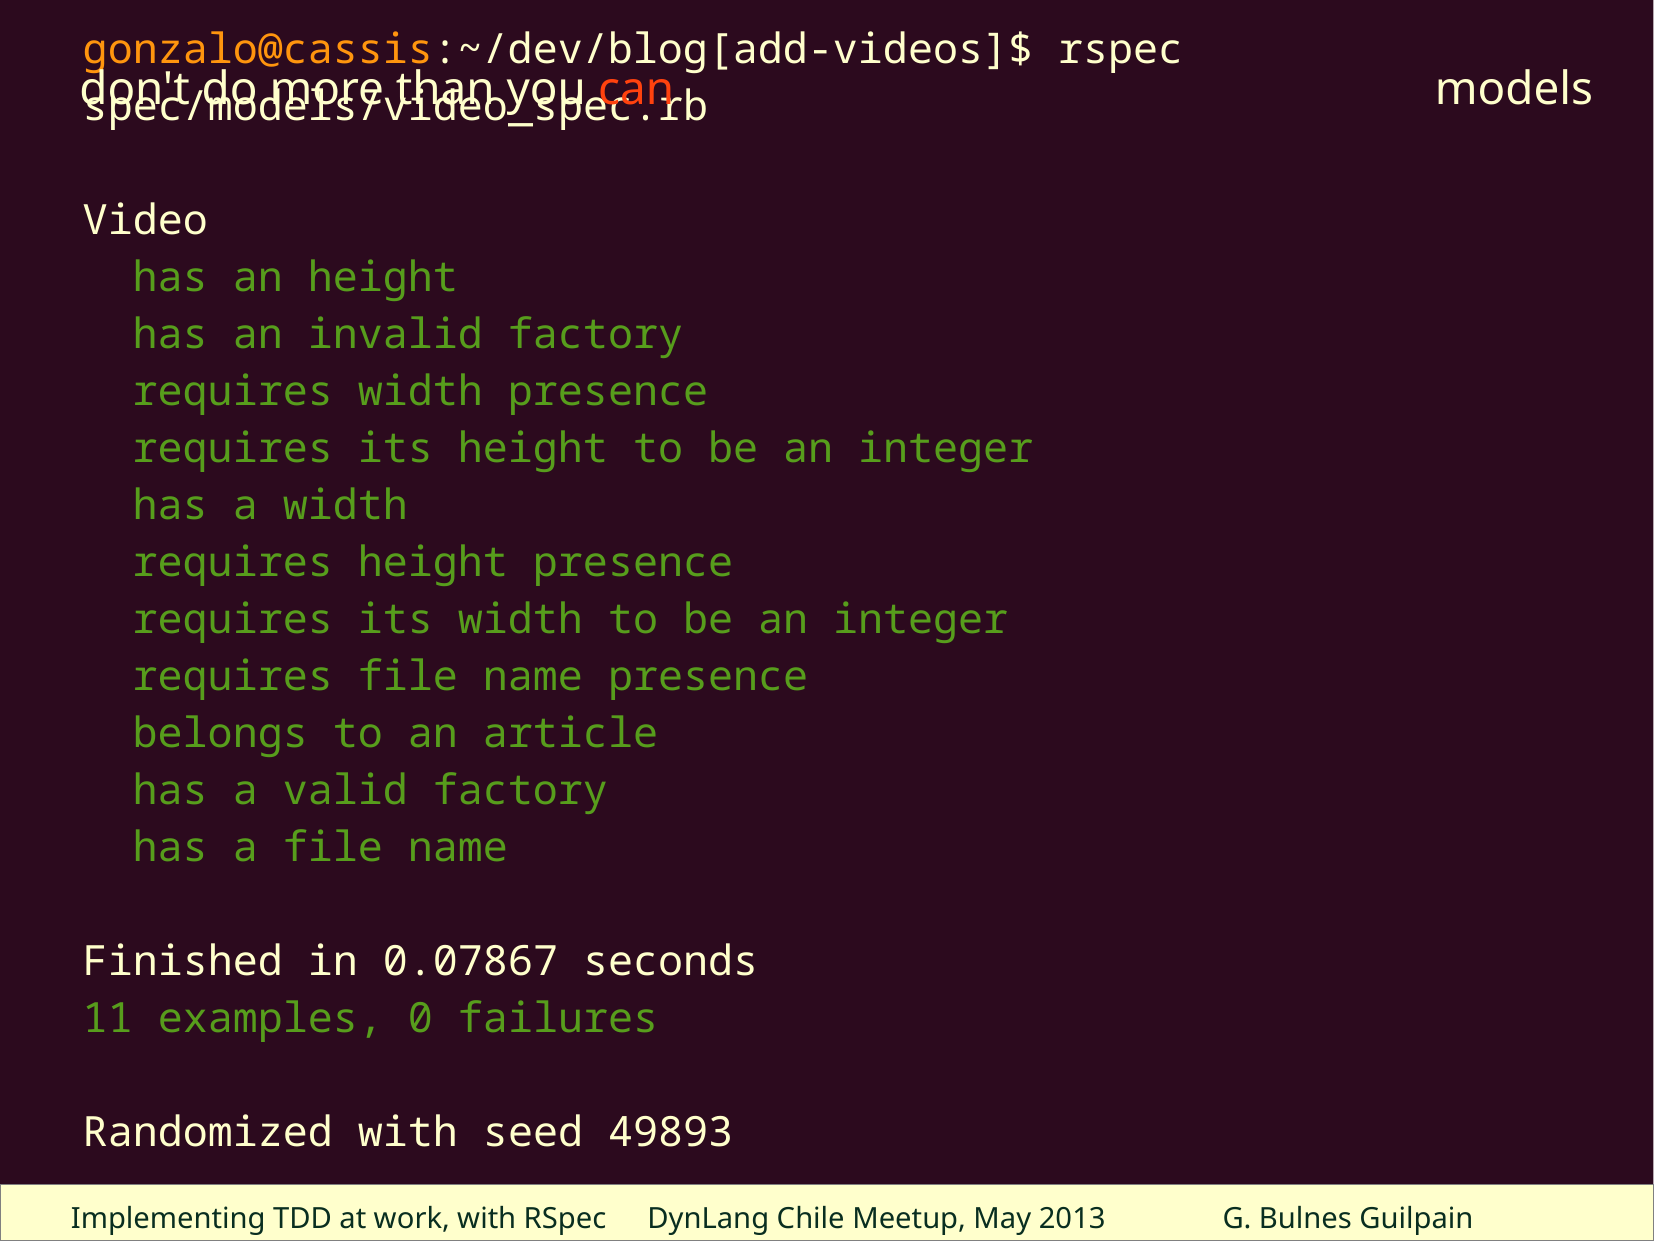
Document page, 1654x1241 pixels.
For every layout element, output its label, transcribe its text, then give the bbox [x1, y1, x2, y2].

text_box models [1420, 48, 1571, 115]
text_box [0, 1184, 1654, 1241]
text_box DynLang Chile Meetup, May 2013 [632, 1190, 1021, 1239]
text_box Implementing TDD at work, with RSpec [56, 1190, 506, 1239]
subtitle gonzalo@cassis:~/dev/blog[add-videos]$ rspec spec/models/video_spec.rb Video has an height has an invalid factory requires width presence requires its height to be an integer has a width requires height presence requires its width to be an integer requires file name presence belongs to an article has a valid factory has a file name Finished in 0.07867 seconds 11 examples, 0 failures Randomized with seed 49893 [82, 59, 1571, 1181]
text_box don't do more than you can [64, 48, 556, 115]
text_box G. Bulnes Guilpain [1207, 1190, 1435, 1239]
